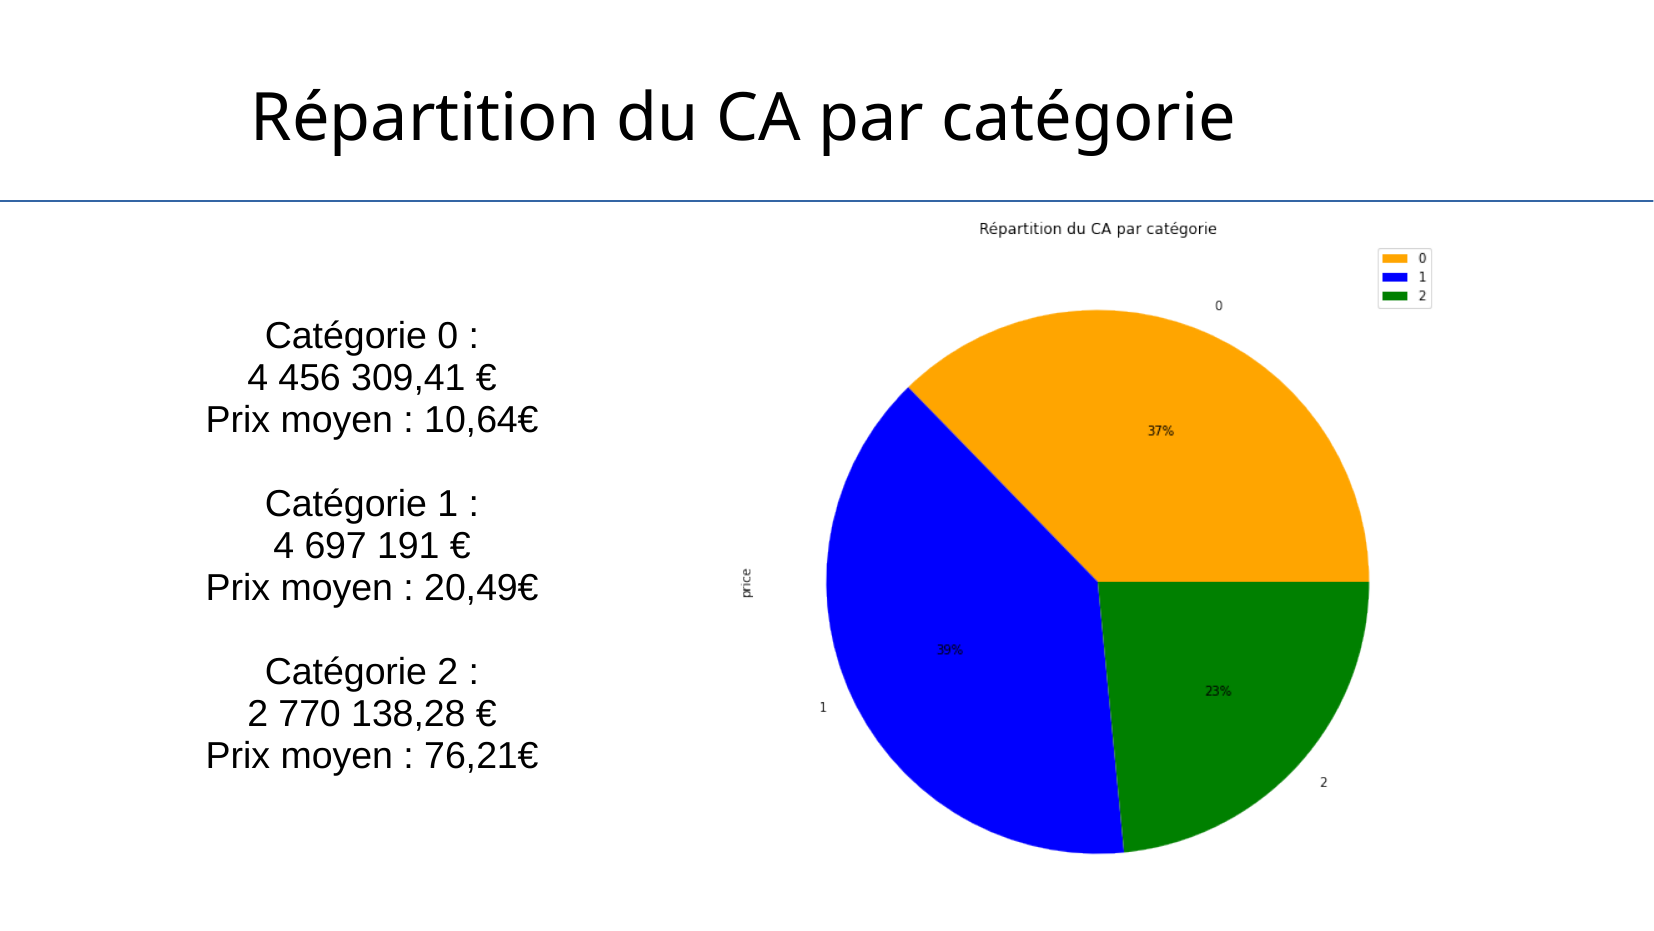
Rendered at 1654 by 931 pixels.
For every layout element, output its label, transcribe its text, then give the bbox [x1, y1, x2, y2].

title Répartition du CA par catégorie [0, 37, 1489, 193]
picture [732, 213, 1445, 931]
text_box Catégorie 0 : 4 456 309,41 € Prix moyen : 10,64€ Catégorie 1 : 4 697 191 € Prix moyen : 20,49€ Catégorie 2 : 2 770 138,28 € Prix moyen : 76,21€ [23, 307, 721, 826]
